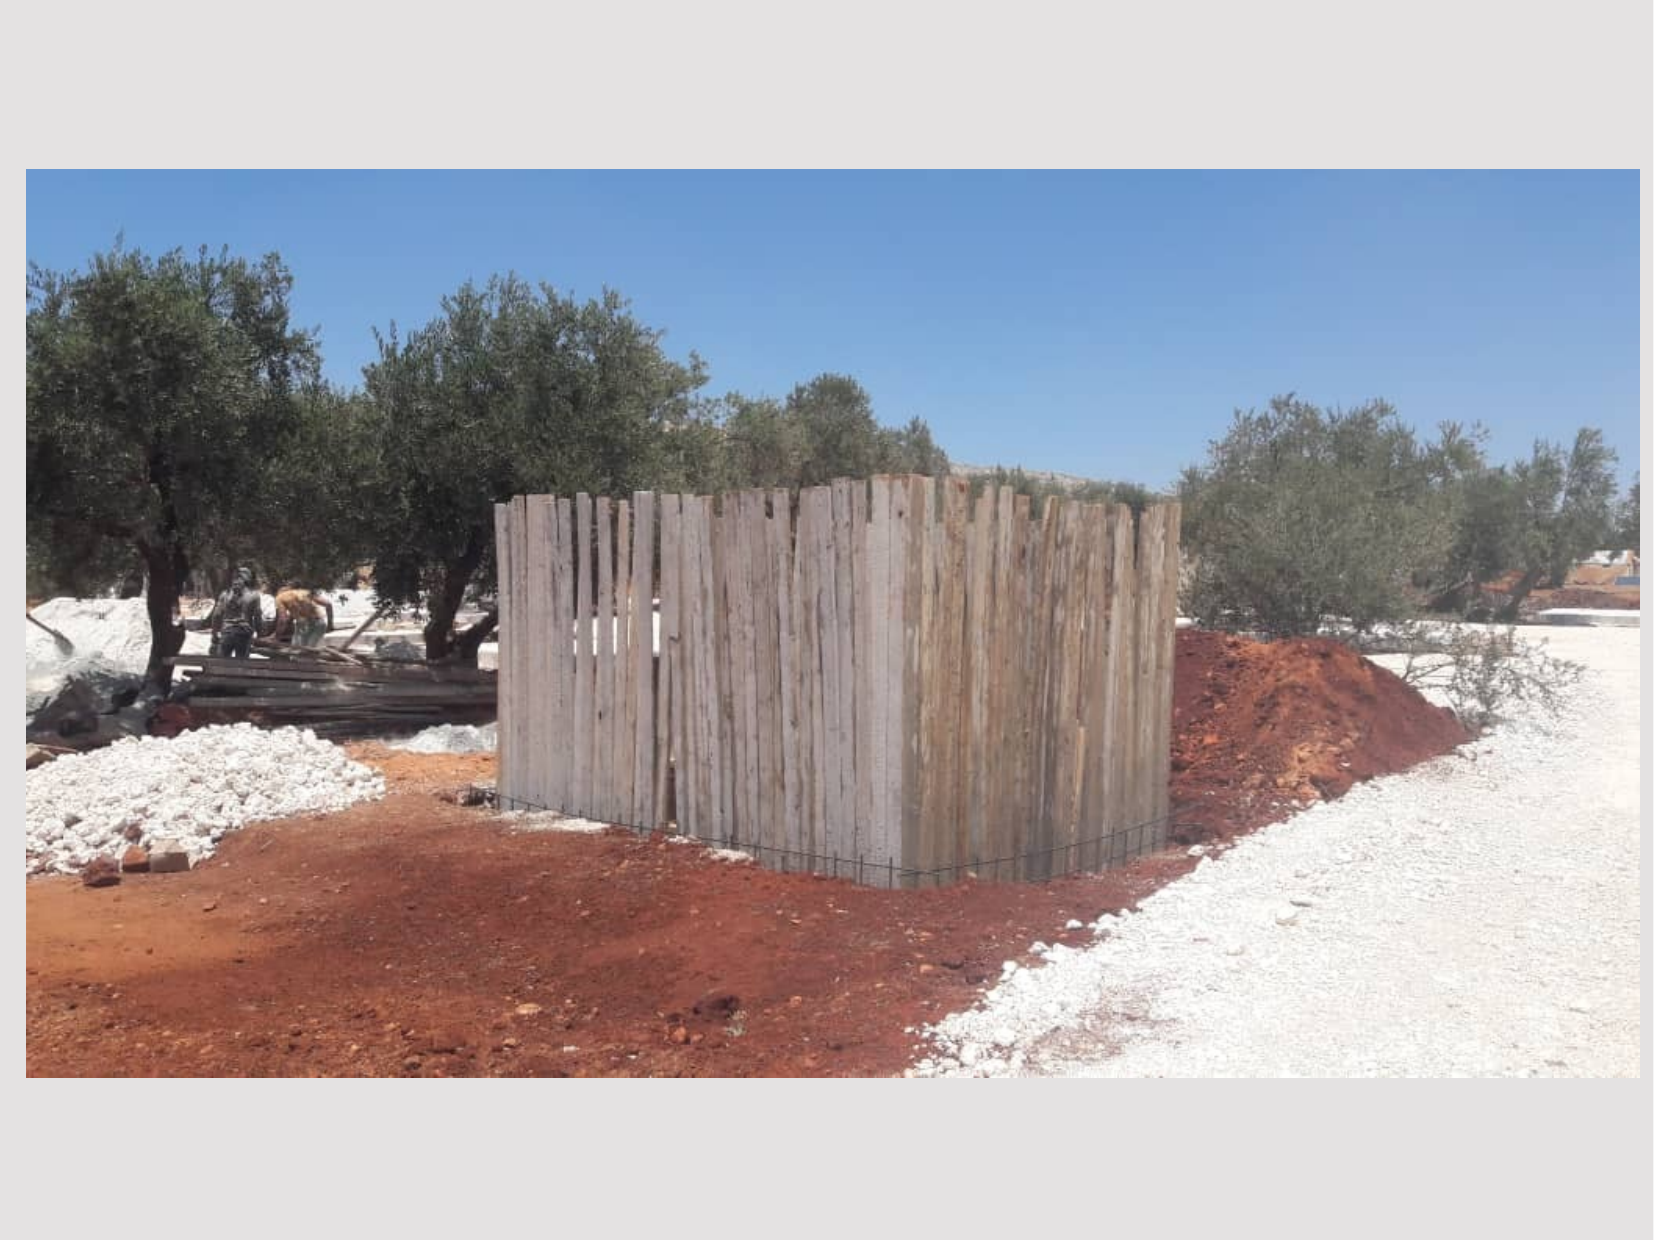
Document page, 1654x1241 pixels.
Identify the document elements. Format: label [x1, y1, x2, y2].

picture [26, 169, 1640, 1078]
